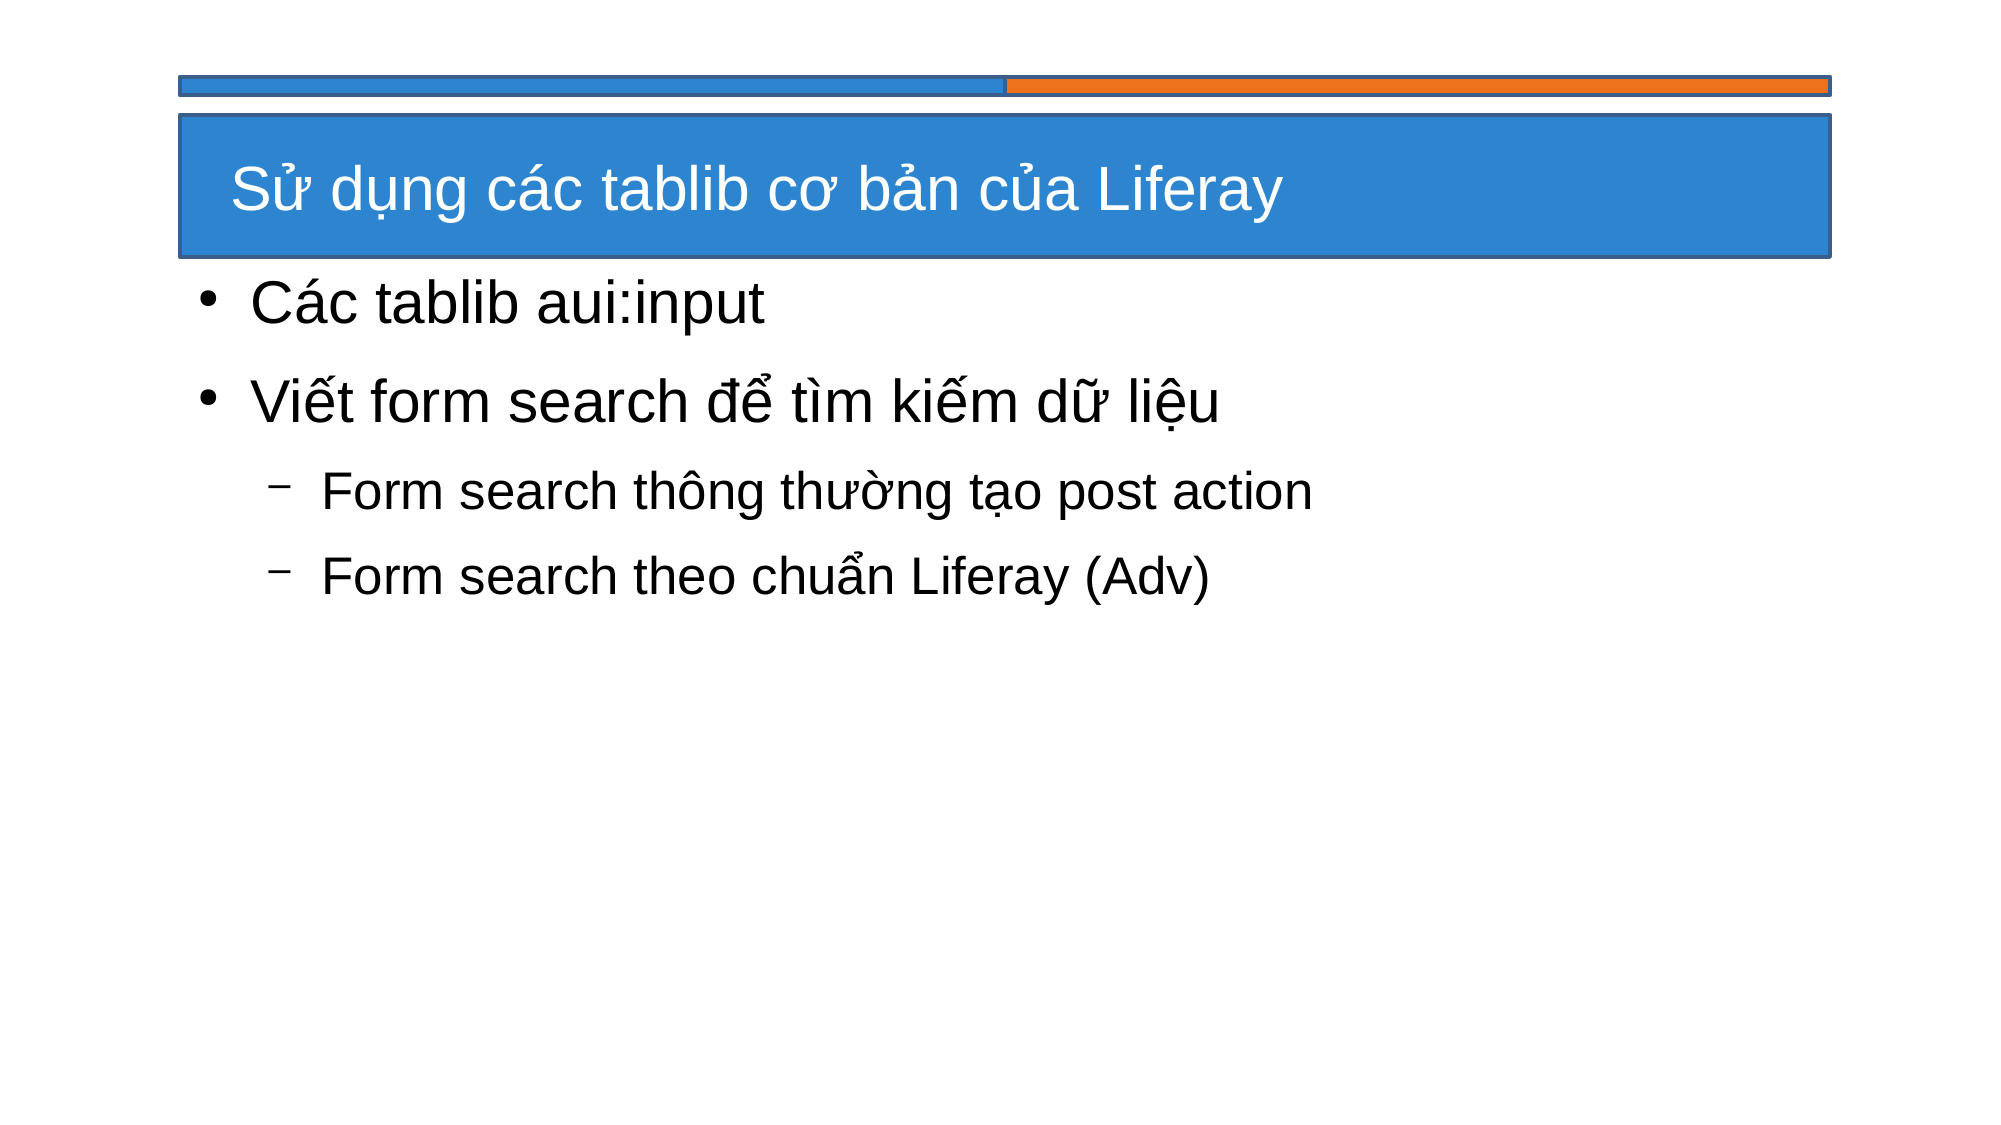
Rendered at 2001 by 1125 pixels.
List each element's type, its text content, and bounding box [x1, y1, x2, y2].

list Các tablib aui:input Viết form search để tìm kiếm dữ liệu Form search thông thường tạo post action Form search theo chuẩn Liferay (Adv) [180, 263, 1831, 916]
text_box [179, 76, 1831, 96]
text_box Sử dụng các tablib cơ bản của Liferay [180, 114, 1830, 257]
